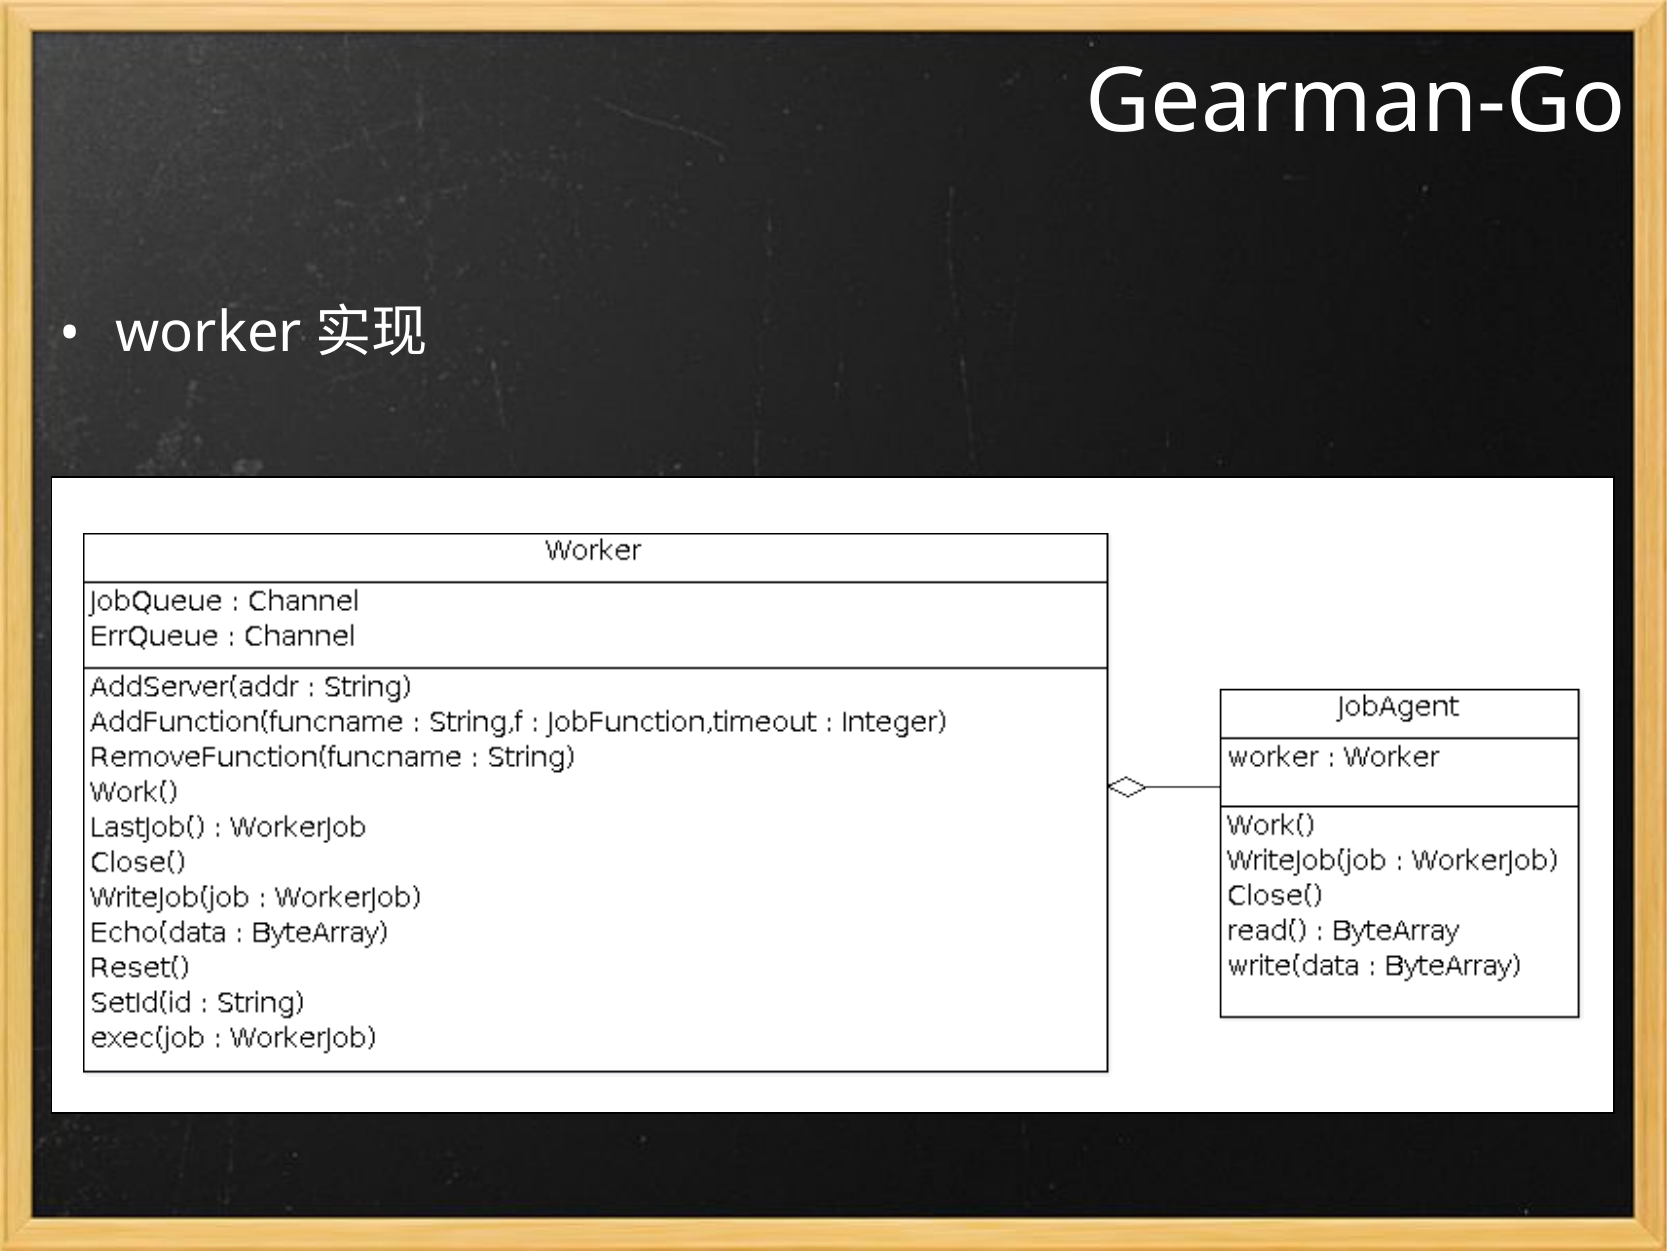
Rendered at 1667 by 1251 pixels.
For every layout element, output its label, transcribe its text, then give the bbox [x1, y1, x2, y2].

title Gearman-Go [40, 50, 1627, 201]
picture [0, 0, 1667, 1251]
text_box [51, 477, 1615, 1114]
list worker实现 [40, 300, 1627, 1201]
